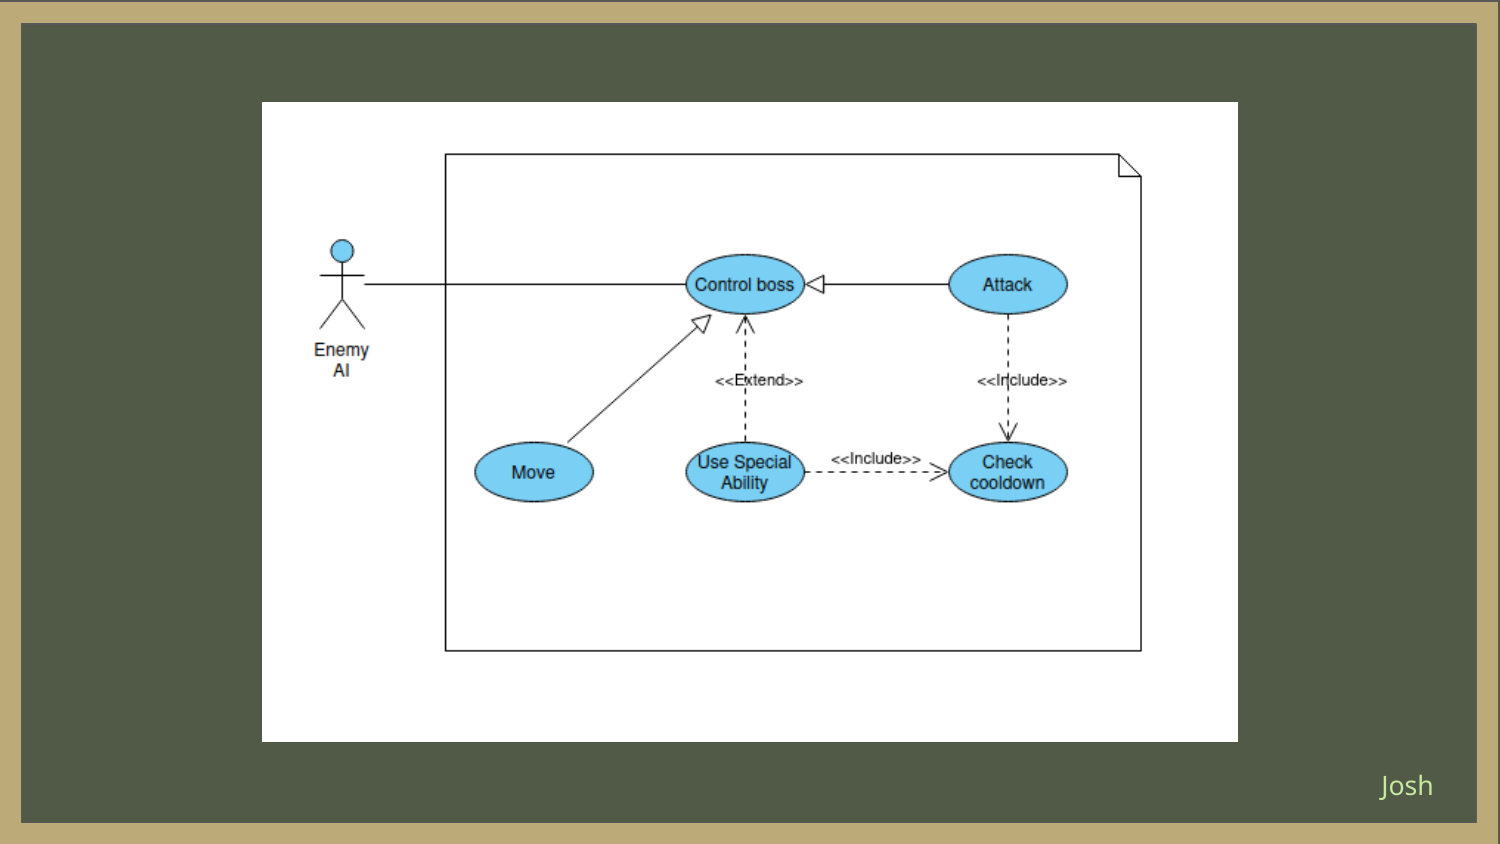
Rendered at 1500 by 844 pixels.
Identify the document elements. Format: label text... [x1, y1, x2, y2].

picture [262, 102, 1238, 742]
list Josh [1069, 749, 1449, 817]
